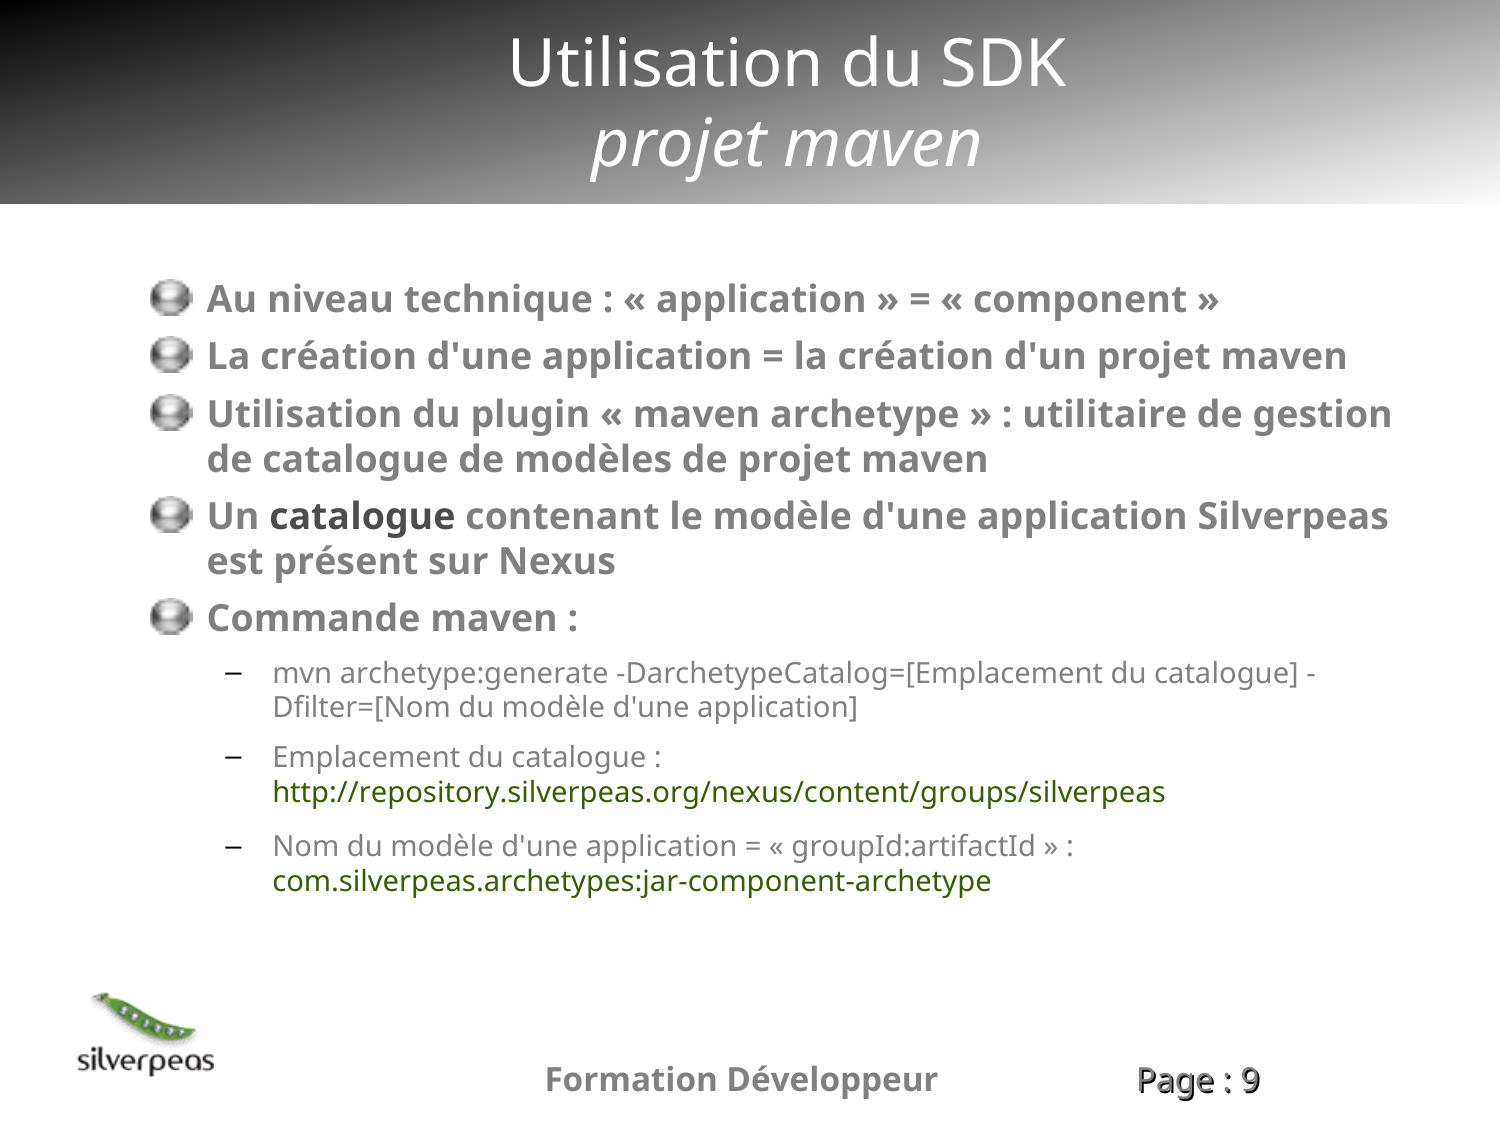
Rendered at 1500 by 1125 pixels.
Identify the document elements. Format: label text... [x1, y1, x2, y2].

picture [68, 985, 225, 1083]
list Au niveau technique : « application » = « component » La création d'une application = la création d'un projet maven Utilisation du plugin « maven archetype » : utilitaire de gestion de catalogue de modèles de projet maven Un catalogue contenant le modèle d'une application Silverpeas est présent sur Nexus Commande maven : mvn archetype:generate -DarchetypeCatalog=[Emplacement du catalogue] -Dfilter=[Nom du modèle d'une application] Emplacement du catalogue : http://repository.silverpeas.org/nexus/content/groups/silverpeas Nom du modèle d'une application = « groupId:artifactId » : com.silverpeas.archetypes:jar-component-archetype [135, 267, 1411, 969]
title Utilisation du SDK projet maven [206, 0, 1369, 201]
